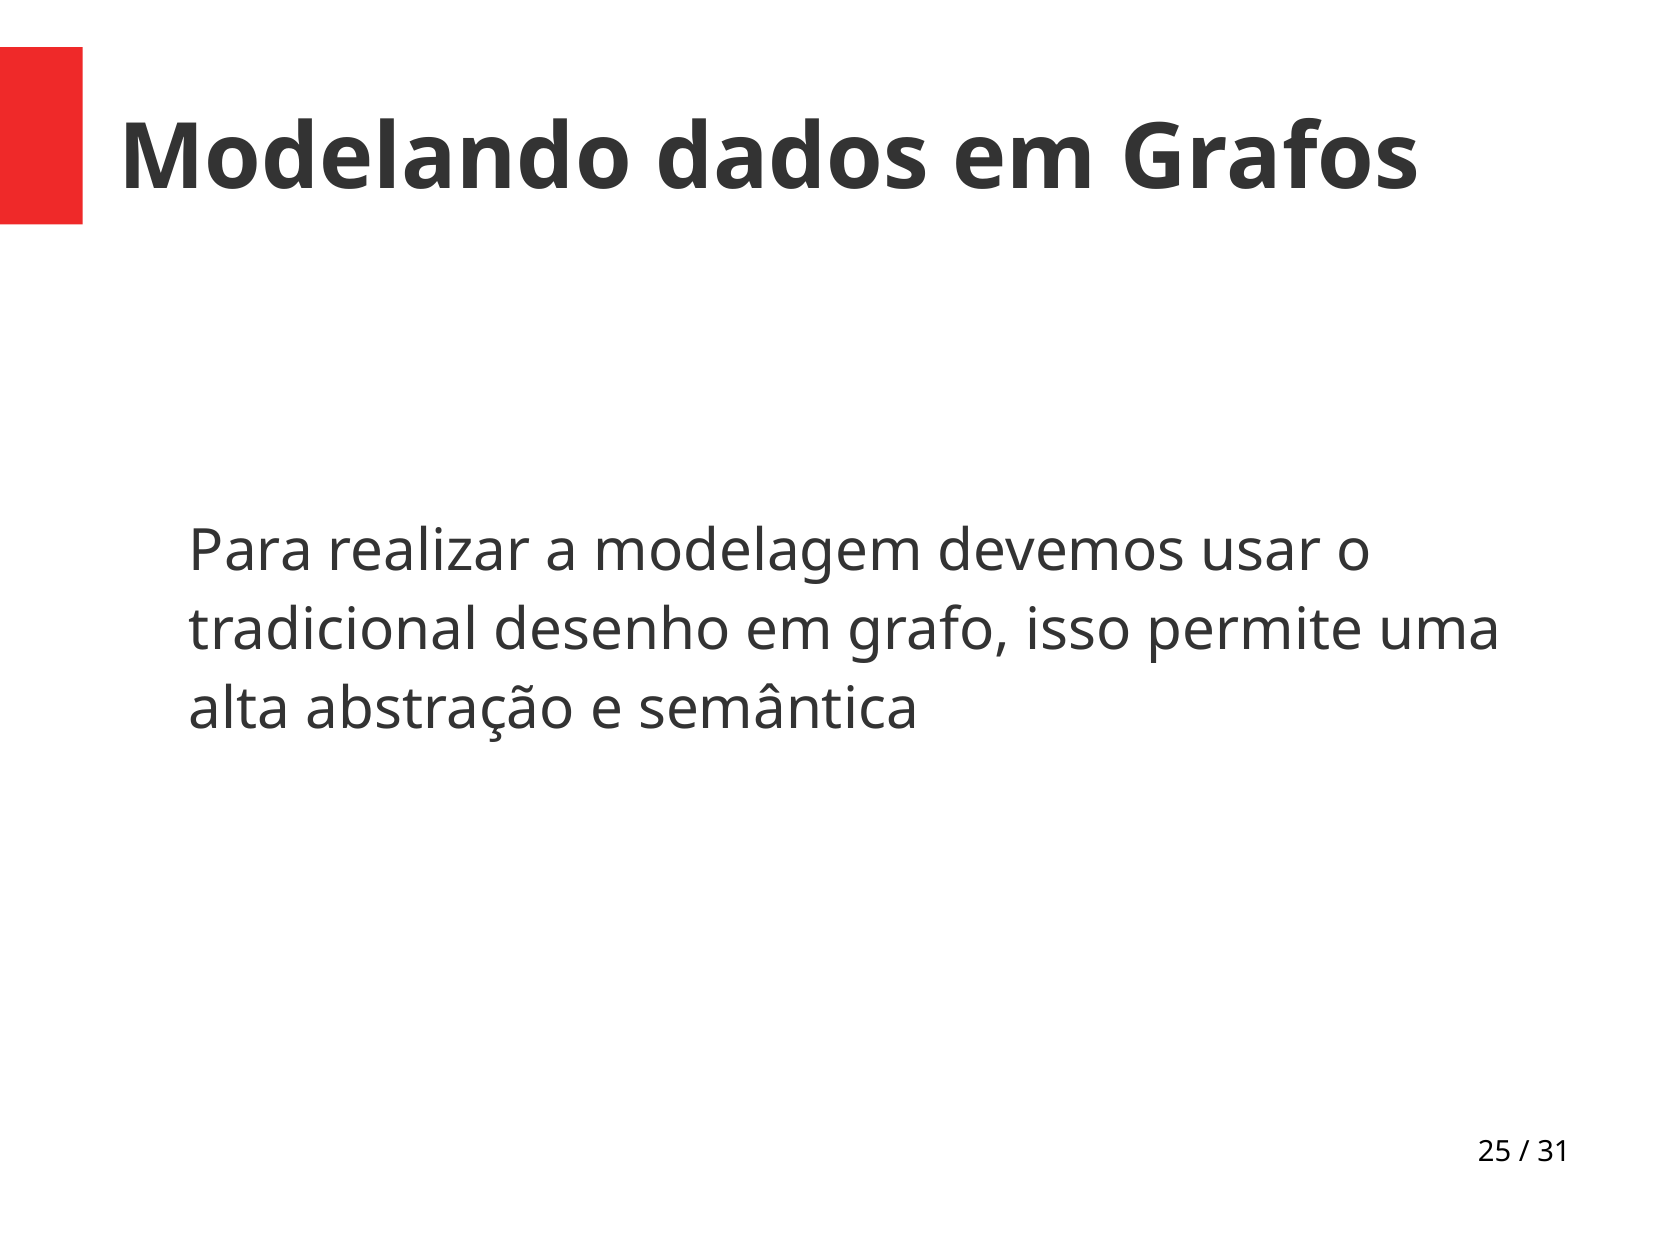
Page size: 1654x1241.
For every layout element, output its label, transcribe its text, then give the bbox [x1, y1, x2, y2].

list Para realizar a modelagem devemos usar o tradicional desenho em grafo, isso permite uma alta abstração e semântica [118, 507, 1524, 815]
title Modelando dados em Grafos [118, 45, 1571, 260]
